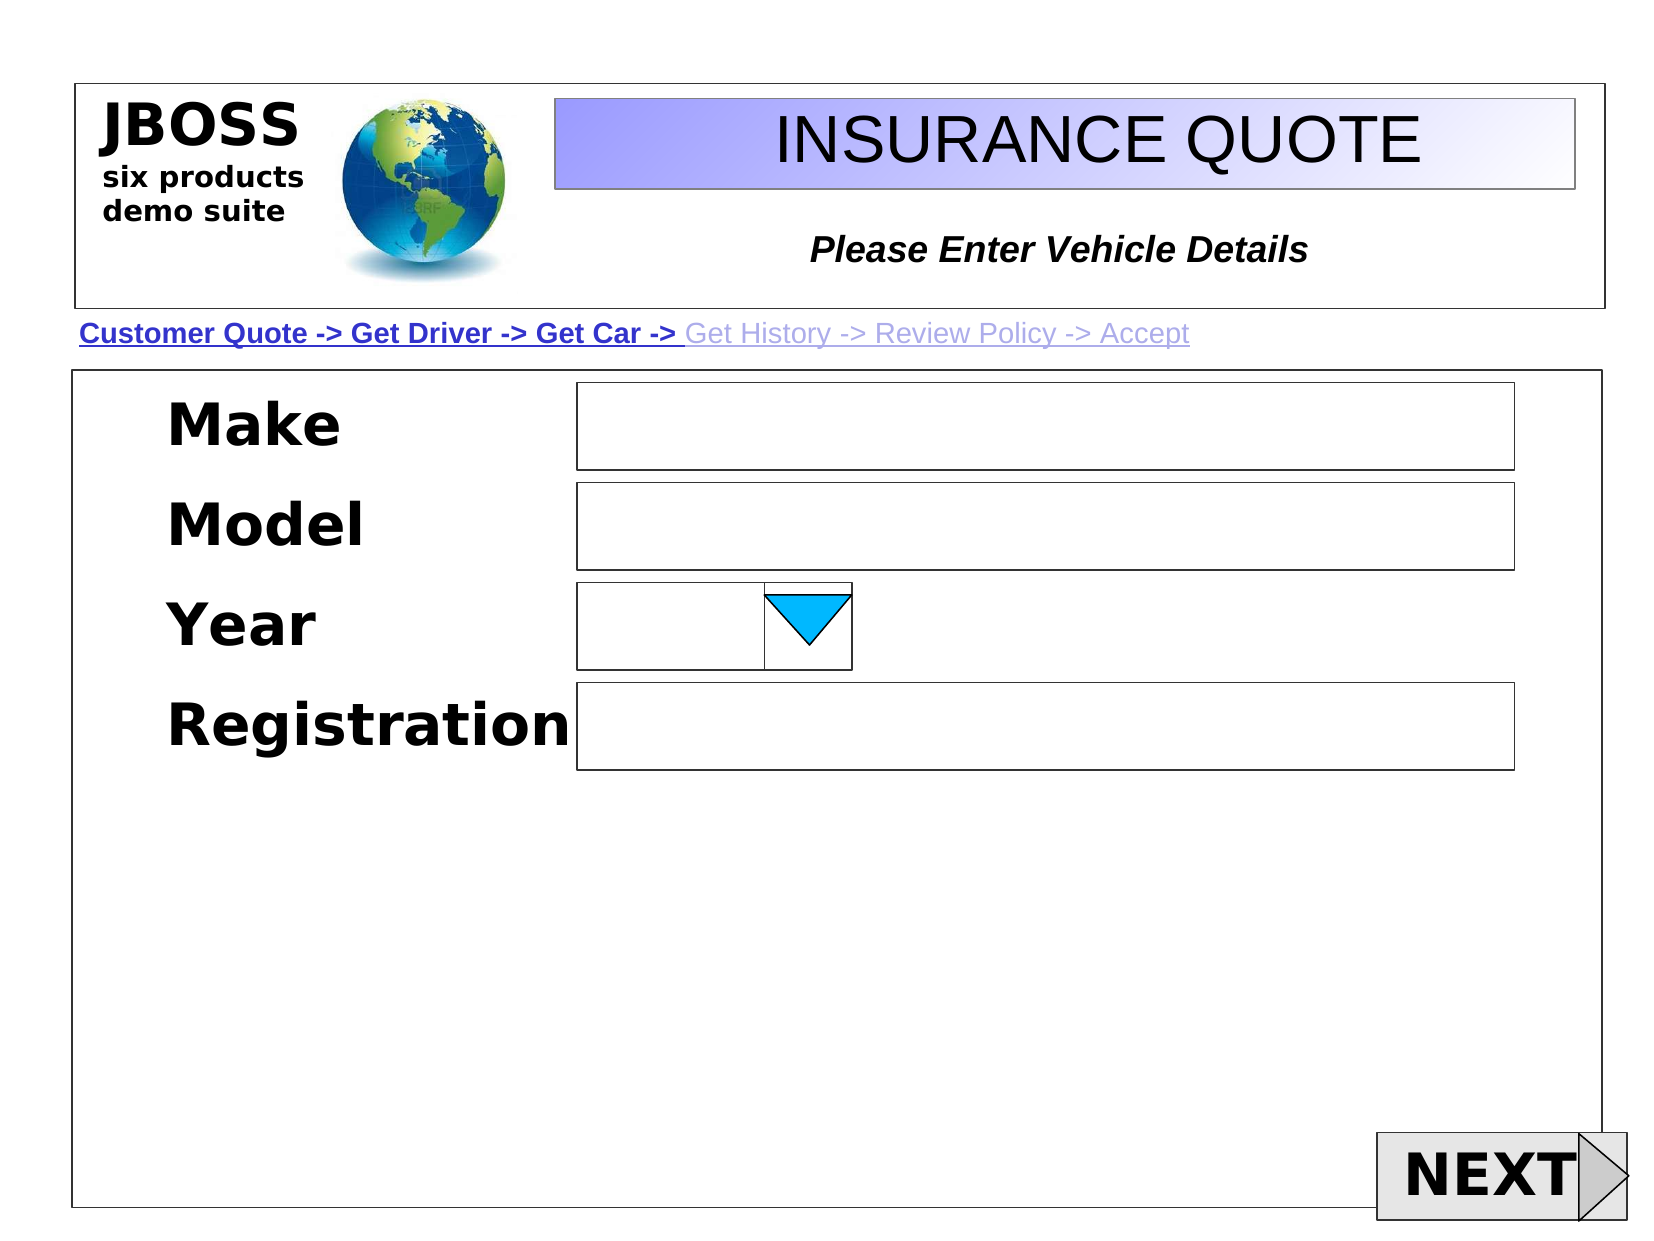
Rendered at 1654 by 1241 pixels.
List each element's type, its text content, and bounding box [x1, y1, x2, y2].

text_box Year [151, 582, 394, 671]
text_box Registration [151, 682, 394, 771]
text_box Make [151, 396, 394, 471]
text_box NEXT [1389, 1132, 1577, 1221]
text_box [74, 83, 1605, 309]
text_box INSURANCE QUOTE [759, 90, 1438, 181]
picture [329, 87, 518, 294]
text_box Customer Quote -> Get Driver -> Get Car -> Get History -> Review Policy -> Accept [64, 307, 1202, 396]
text_box Model [151, 482, 394, 571]
text_box Please Enter Vehicle Details [795, 218, 1313, 306]
text_box JBOSS six products demo suite [87, 82, 330, 234]
text_box [71, 370, 1629, 1222]
